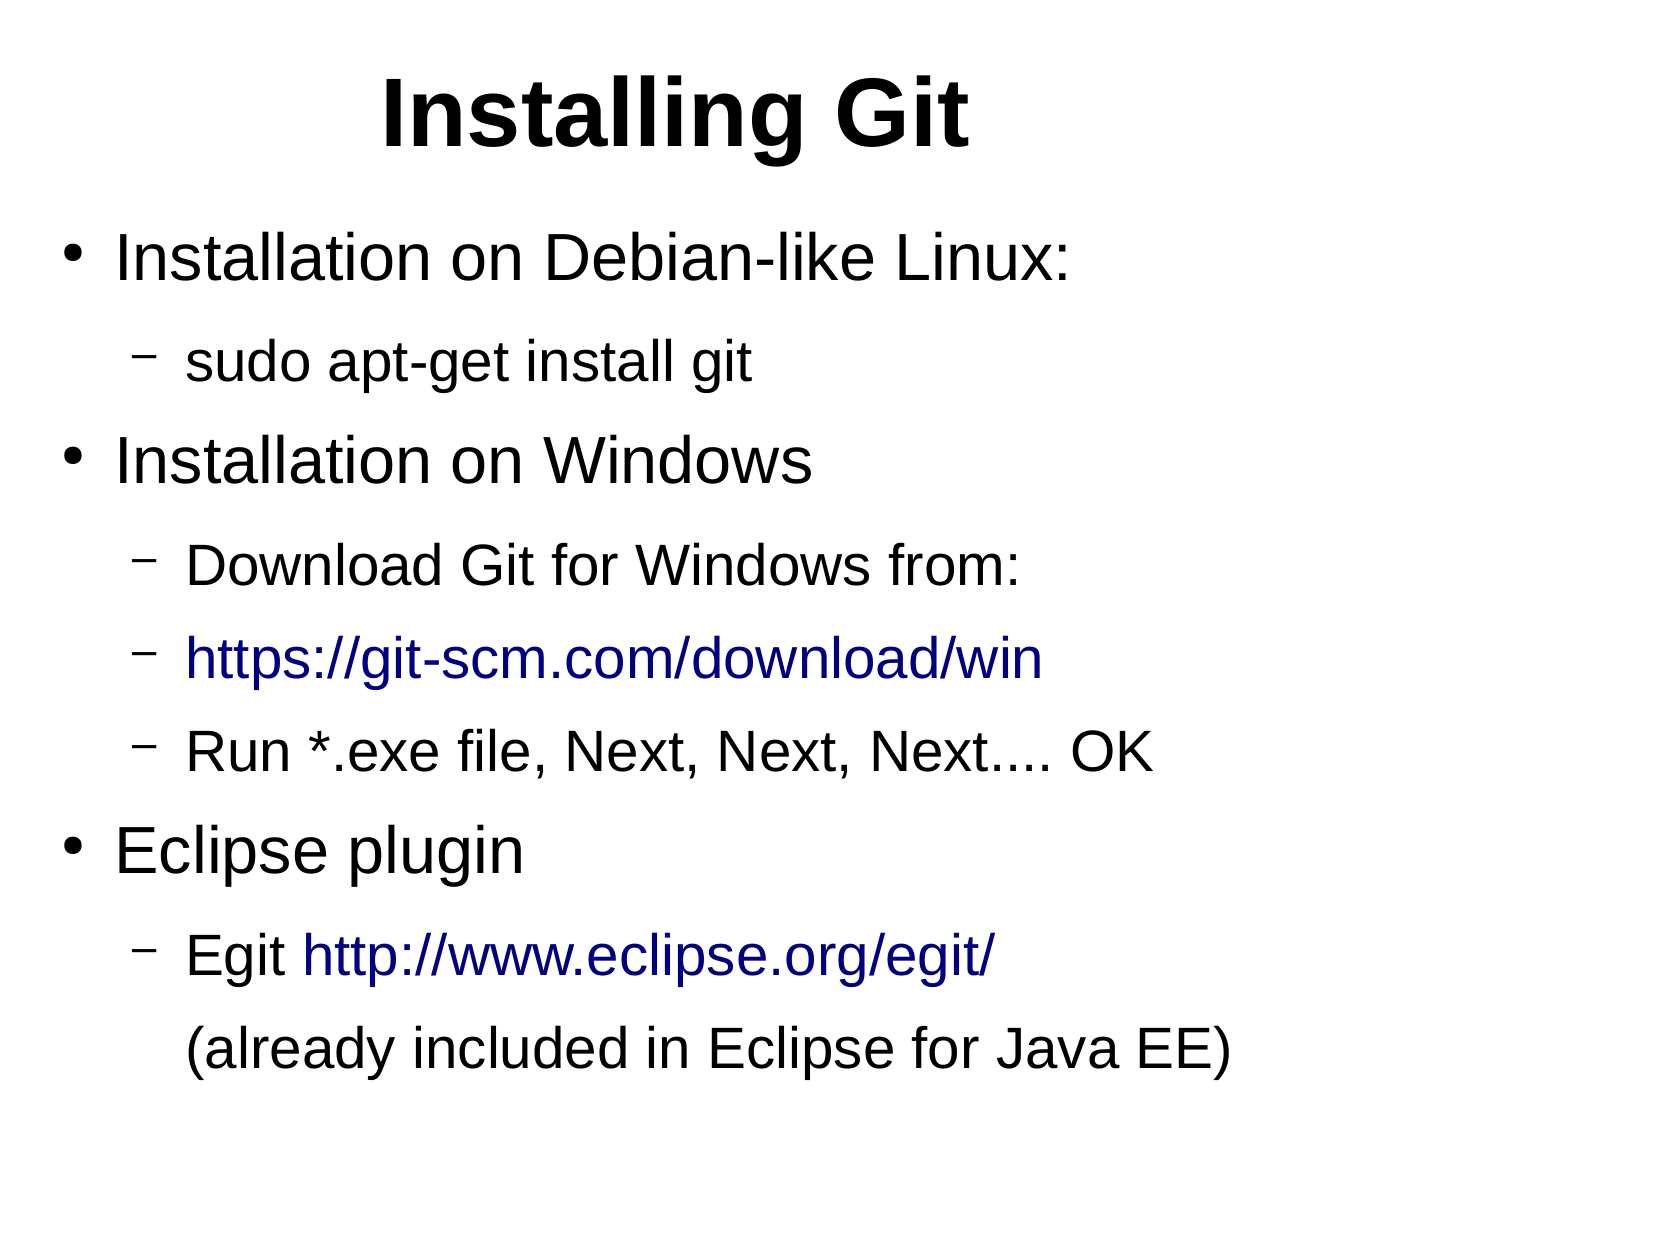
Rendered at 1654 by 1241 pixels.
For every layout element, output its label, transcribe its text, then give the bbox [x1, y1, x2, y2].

title Installing Git [25, 7, 1325, 209]
list Installation on Debian-like Linux: sudo apt-get install git Installation on Windows Download Git for Windows from: https://git-scm.com/download/win Run *.exe file, Next, Next, Next.... OK Eclipse plugin Egit http://www.eclipse.org/egit/ (already included in Eclipse for Java EE) [25, 208, 1628, 1216]
